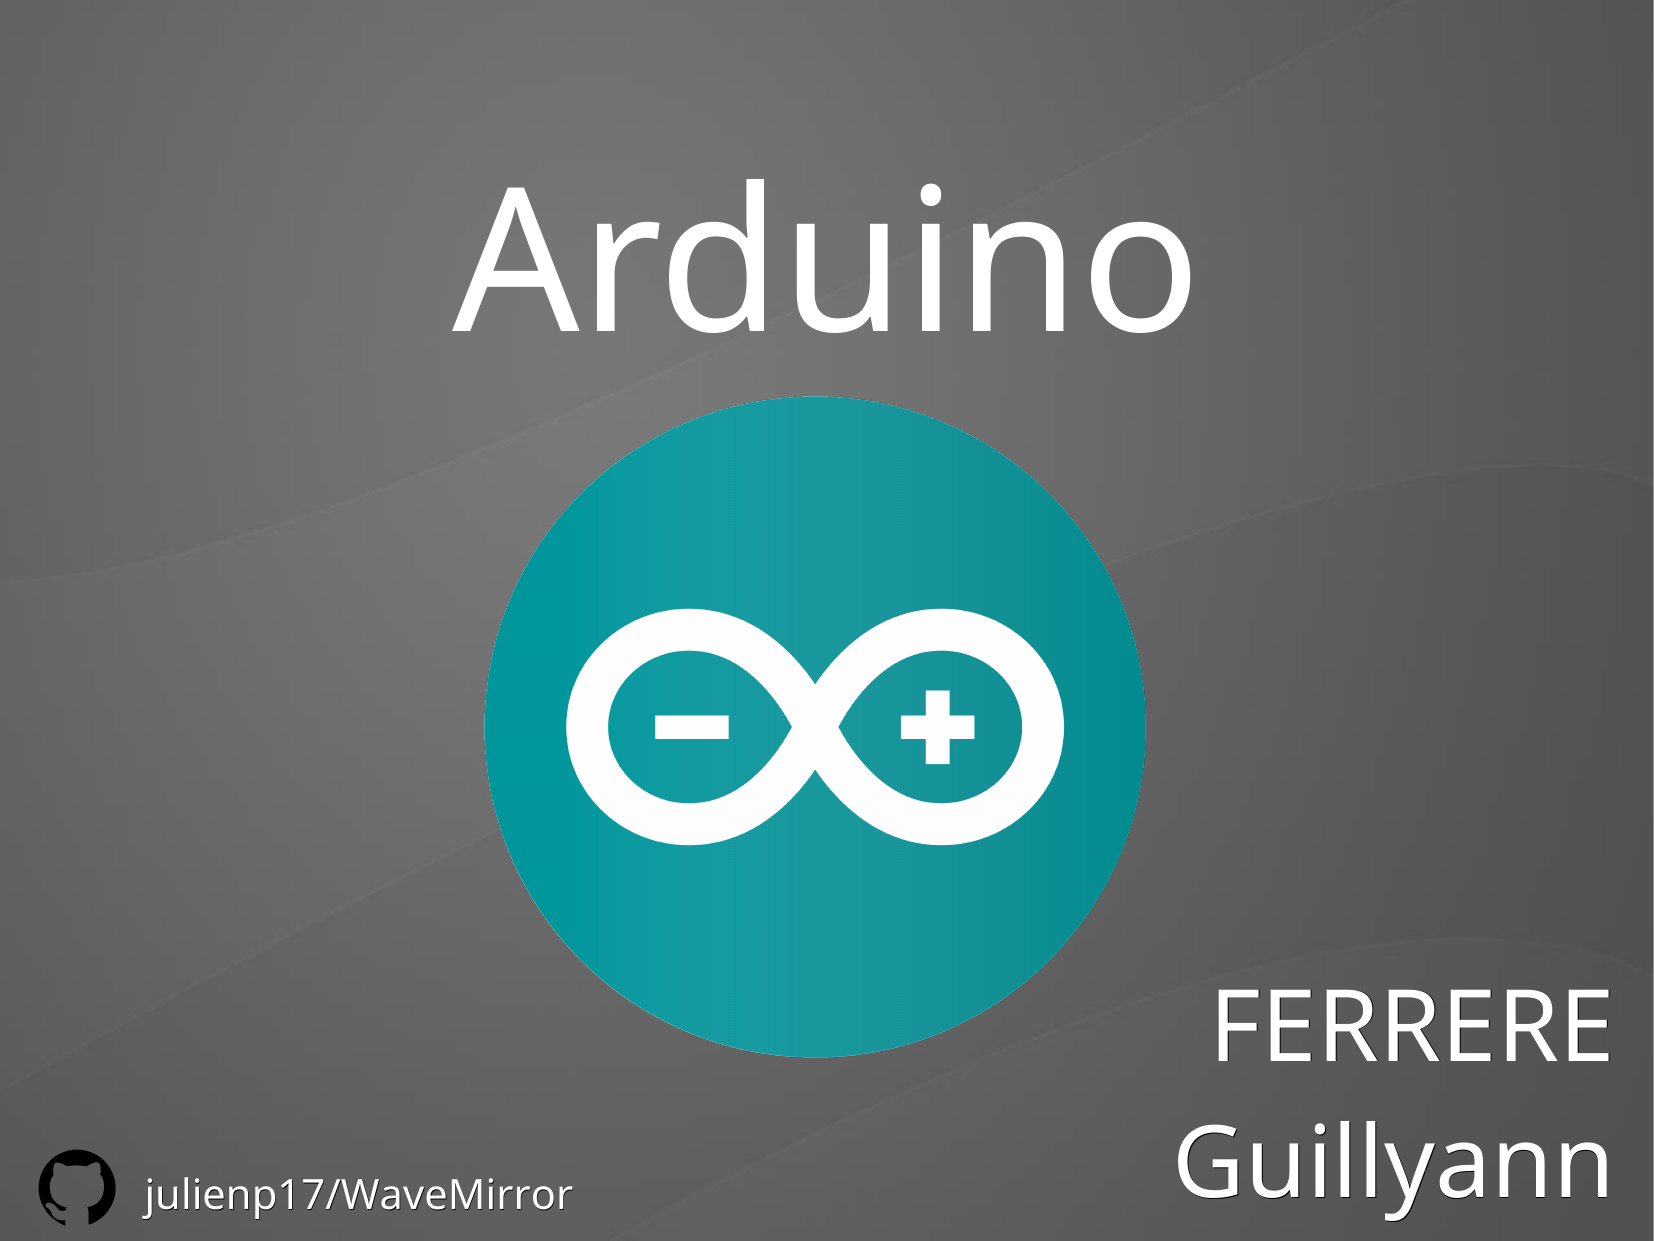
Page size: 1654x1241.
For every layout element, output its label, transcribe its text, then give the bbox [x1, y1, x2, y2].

text_box julienp17/WaveMirror [129, 1157, 674, 1241]
text_box FERRERE Guillyann [1015, 946, 1630, 1241]
text_box Arduino [0, 0, 1654, 567]
picture [0, 396, 1654, 1241]
